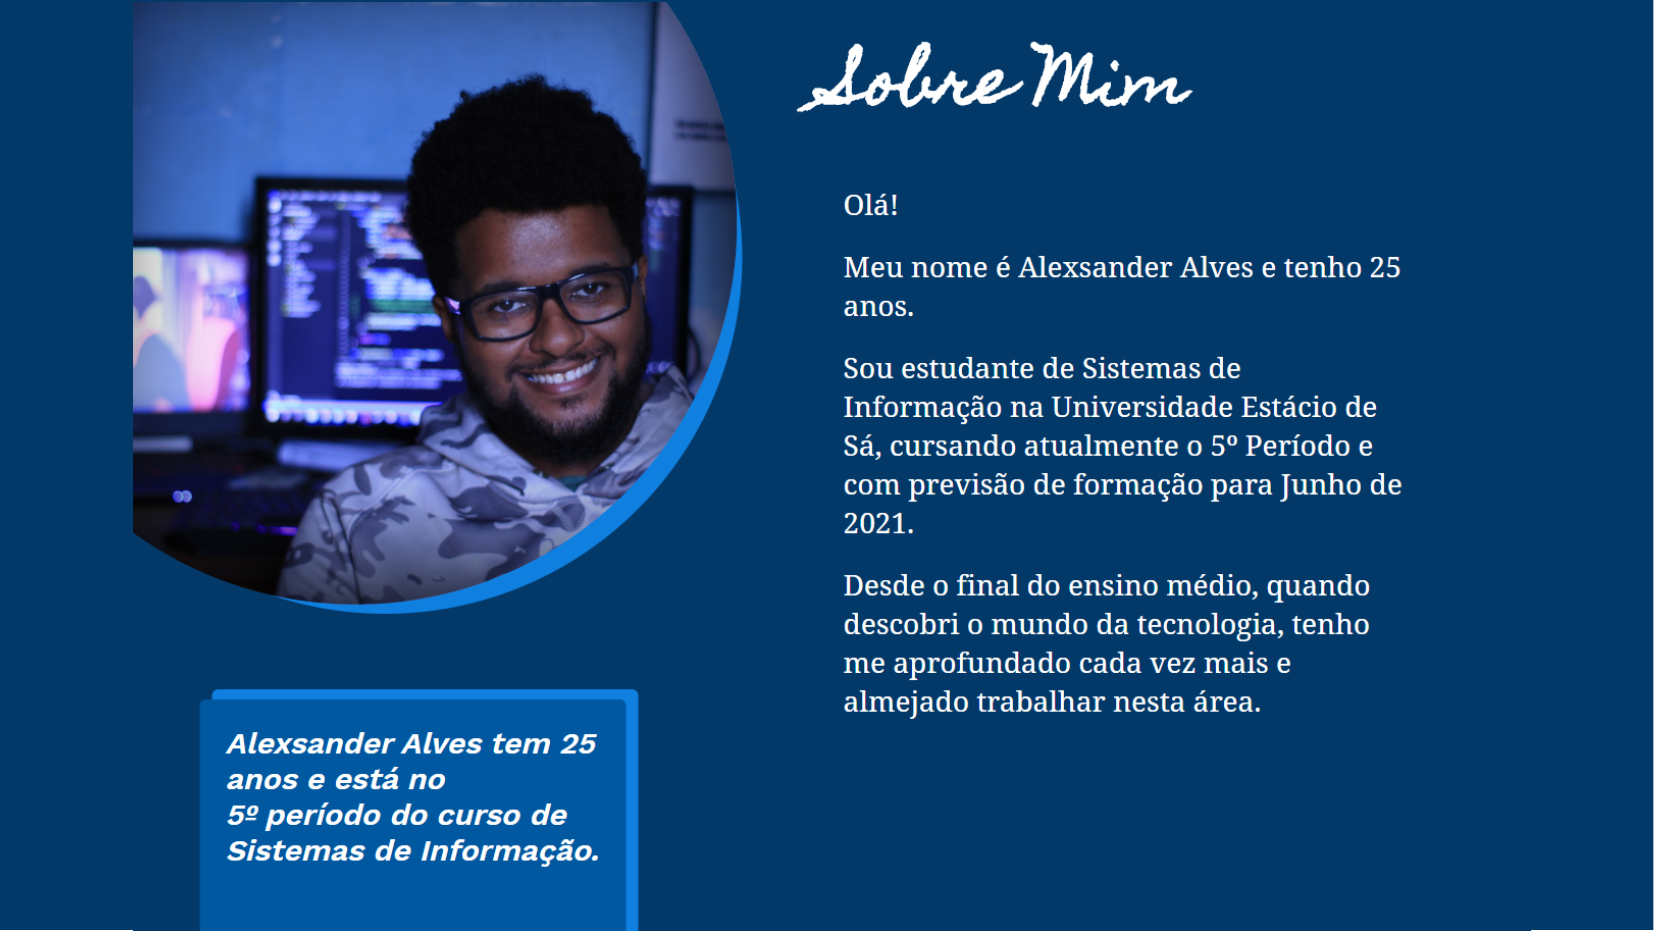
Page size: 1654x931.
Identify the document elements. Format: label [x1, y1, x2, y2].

picture [133, 2, 1531, 931]
